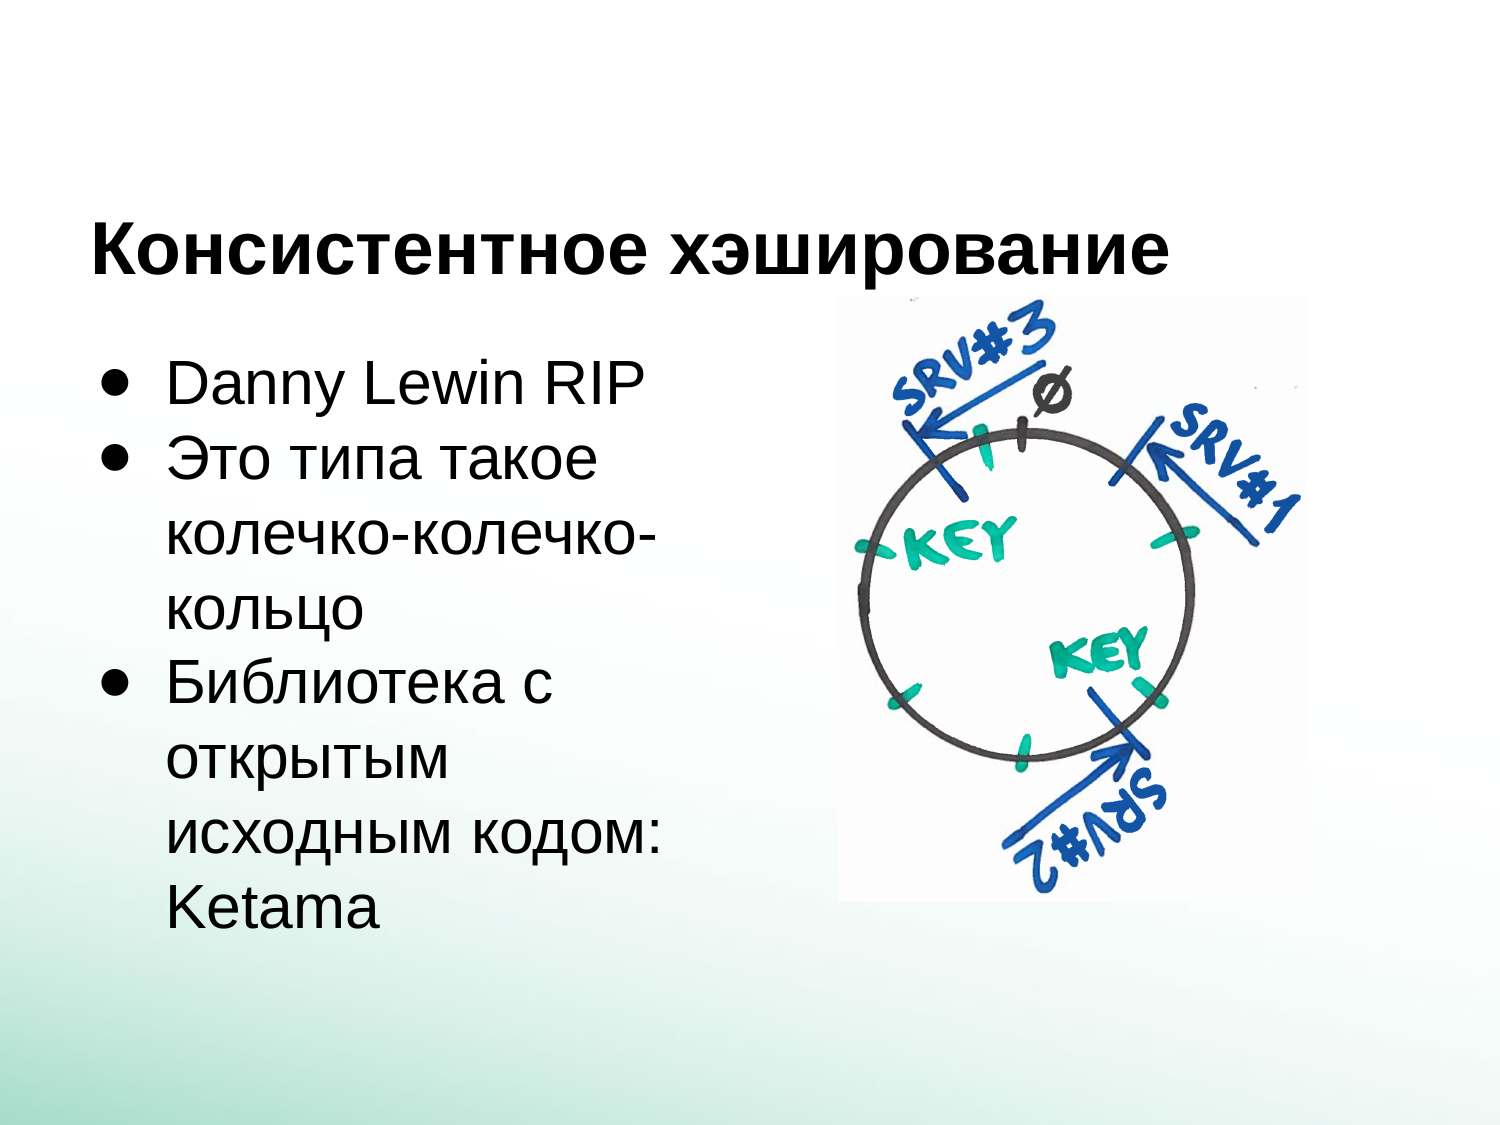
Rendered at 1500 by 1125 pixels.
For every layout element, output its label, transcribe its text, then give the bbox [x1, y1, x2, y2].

title Консистентное хэширование [75, 163, 1425, 305]
picture [0, 0, 1500, 1125]
list Danny Lewin RIP Это типа такое колечко-колечко-кольцо Библиотека с открытым исходным кодом: Ketama [75, 326, 758, 938]
